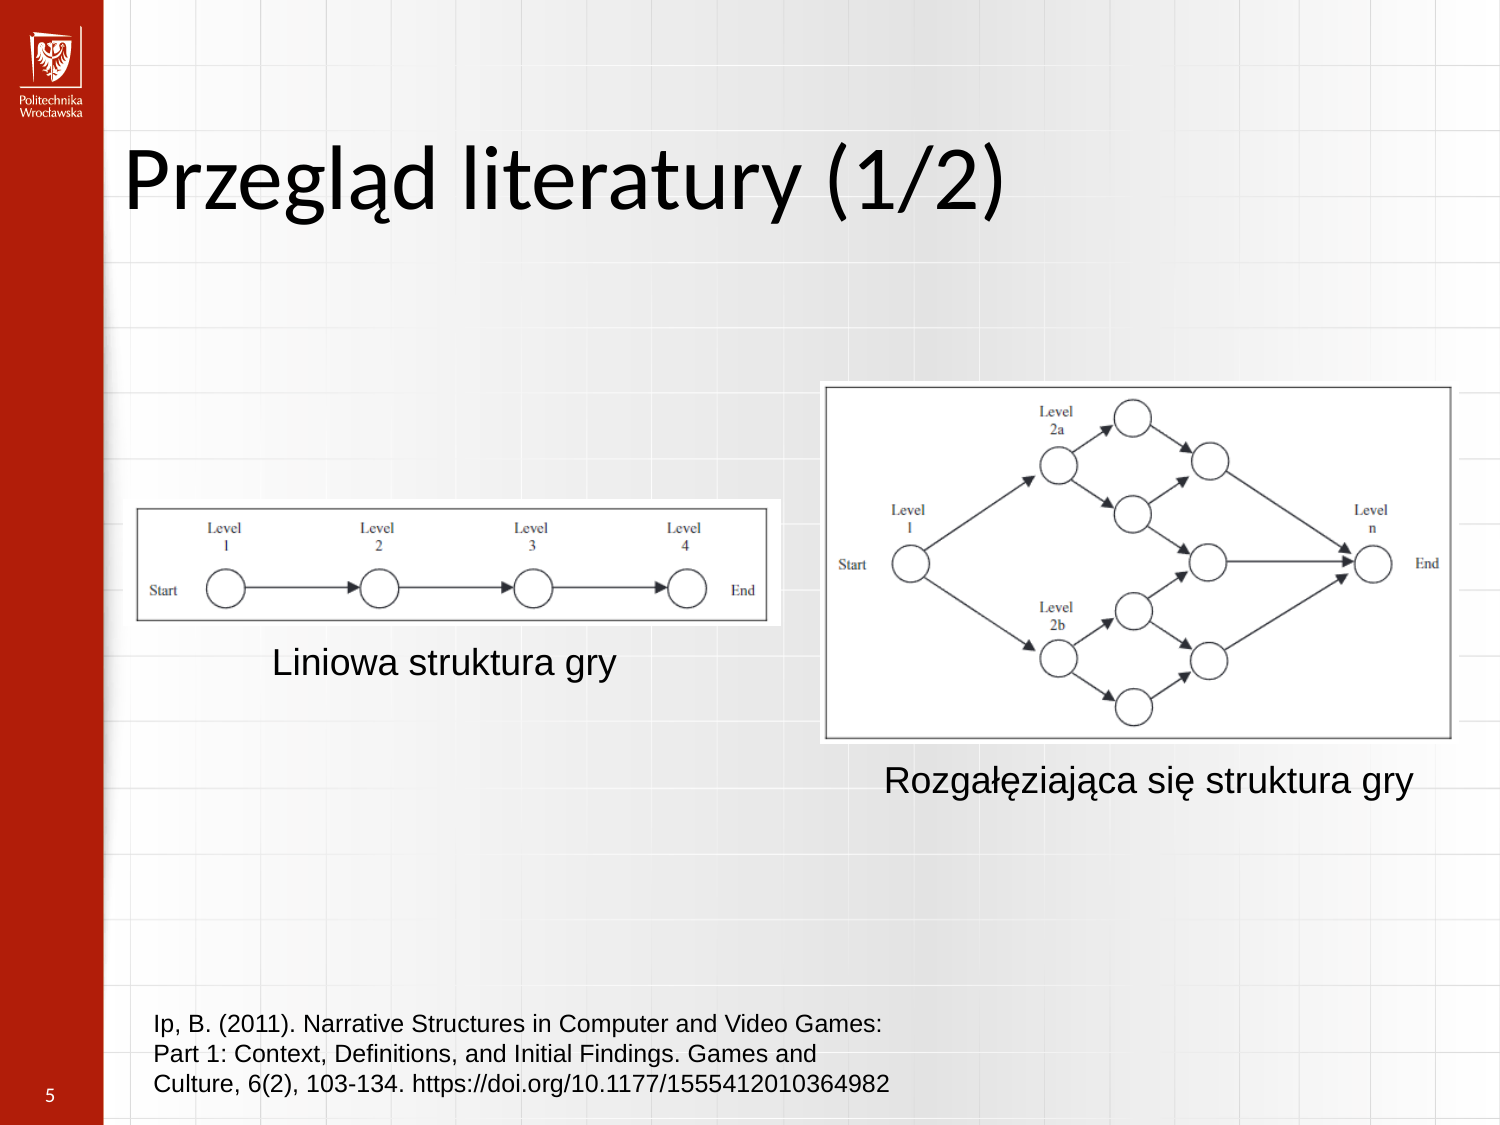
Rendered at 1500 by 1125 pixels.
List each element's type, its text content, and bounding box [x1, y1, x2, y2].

picture [0, 0, 1500, 1125]
text_box Rozgałęziająca się struktura gry [869, 748, 1500, 809]
text_box Ip, B. (2011). Narrative Structures in Computer and Video Games: Part 1: Context, Definitions, and Initial Findings. Games and Culture, 6(2), 103-134. https://doi.org/10.1177/1555412010364982 [138, 999, 917, 1105]
list Przegląd literatury (1/2) [123, 101, 1483, 244]
text_box Liniowa struktura gry [257, 630, 647, 691]
